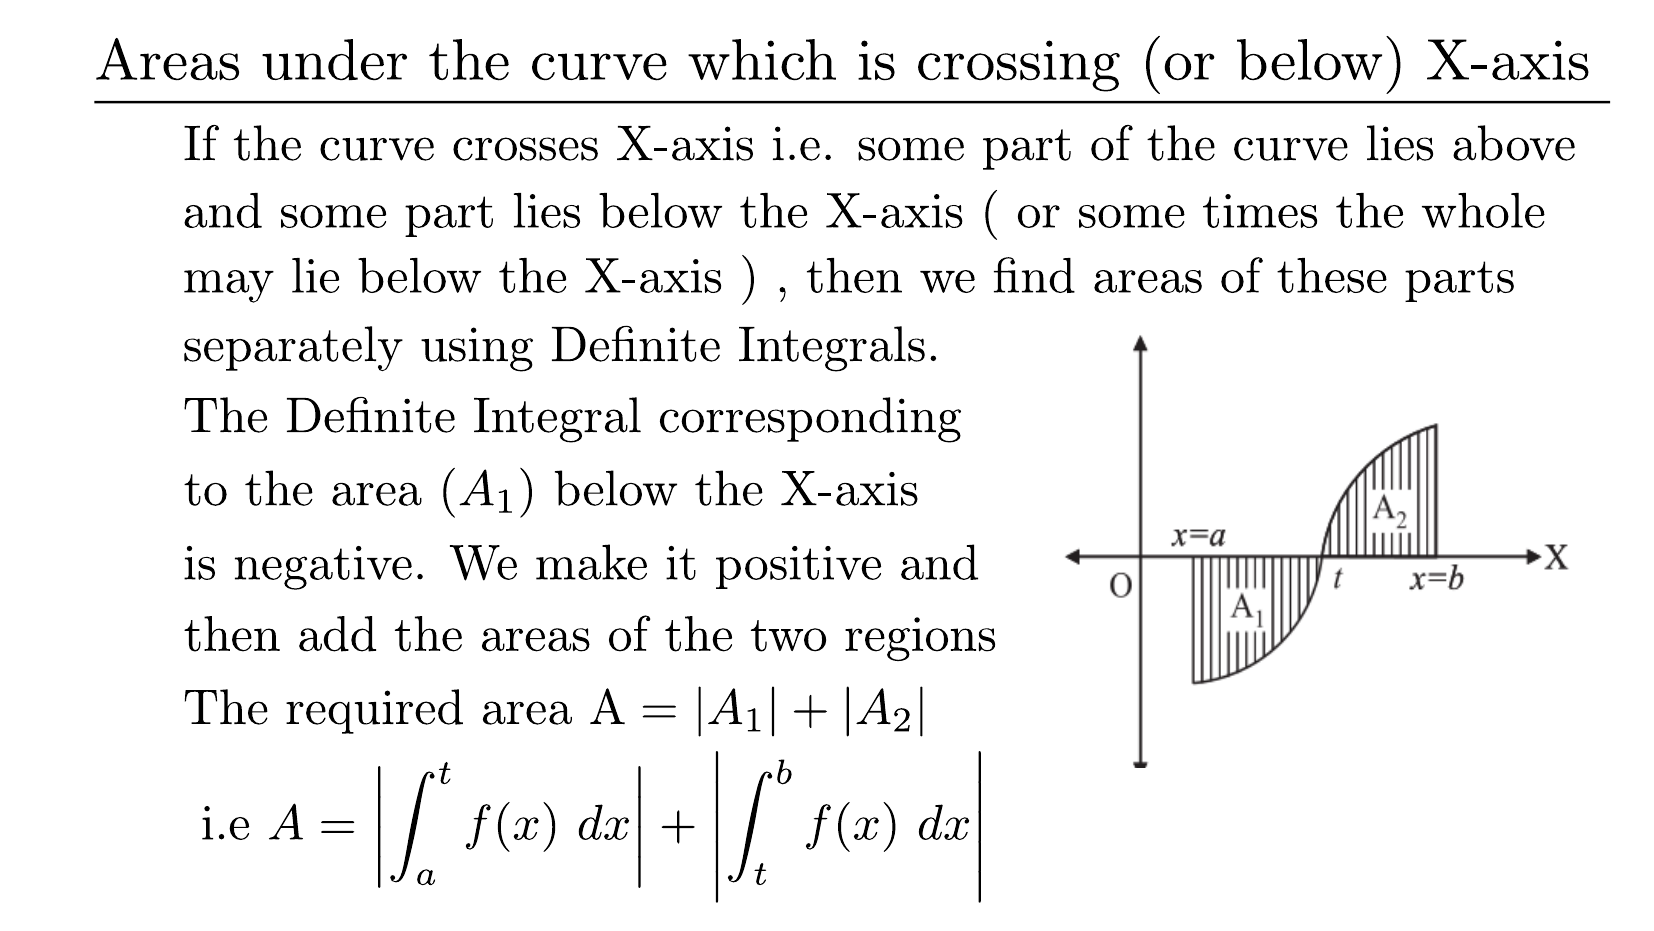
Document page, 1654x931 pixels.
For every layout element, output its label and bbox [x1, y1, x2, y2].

text_box [184, 467, 918, 518]
picture [1051, 330, 1583, 768]
text_box [184, 254, 1514, 305]
text_box [184, 325, 937, 372]
text_box [184, 615, 996, 662]
text_box [184, 686, 923, 737]
text_box [184, 189, 1545, 240]
text_box [202, 751, 981, 903]
text_box [184, 124, 1575, 170]
text_box [184, 544, 979, 590]
text_box [184, 396, 962, 443]
text_box [94, 35, 1611, 104]
title [47, 37, 1607, 910]
